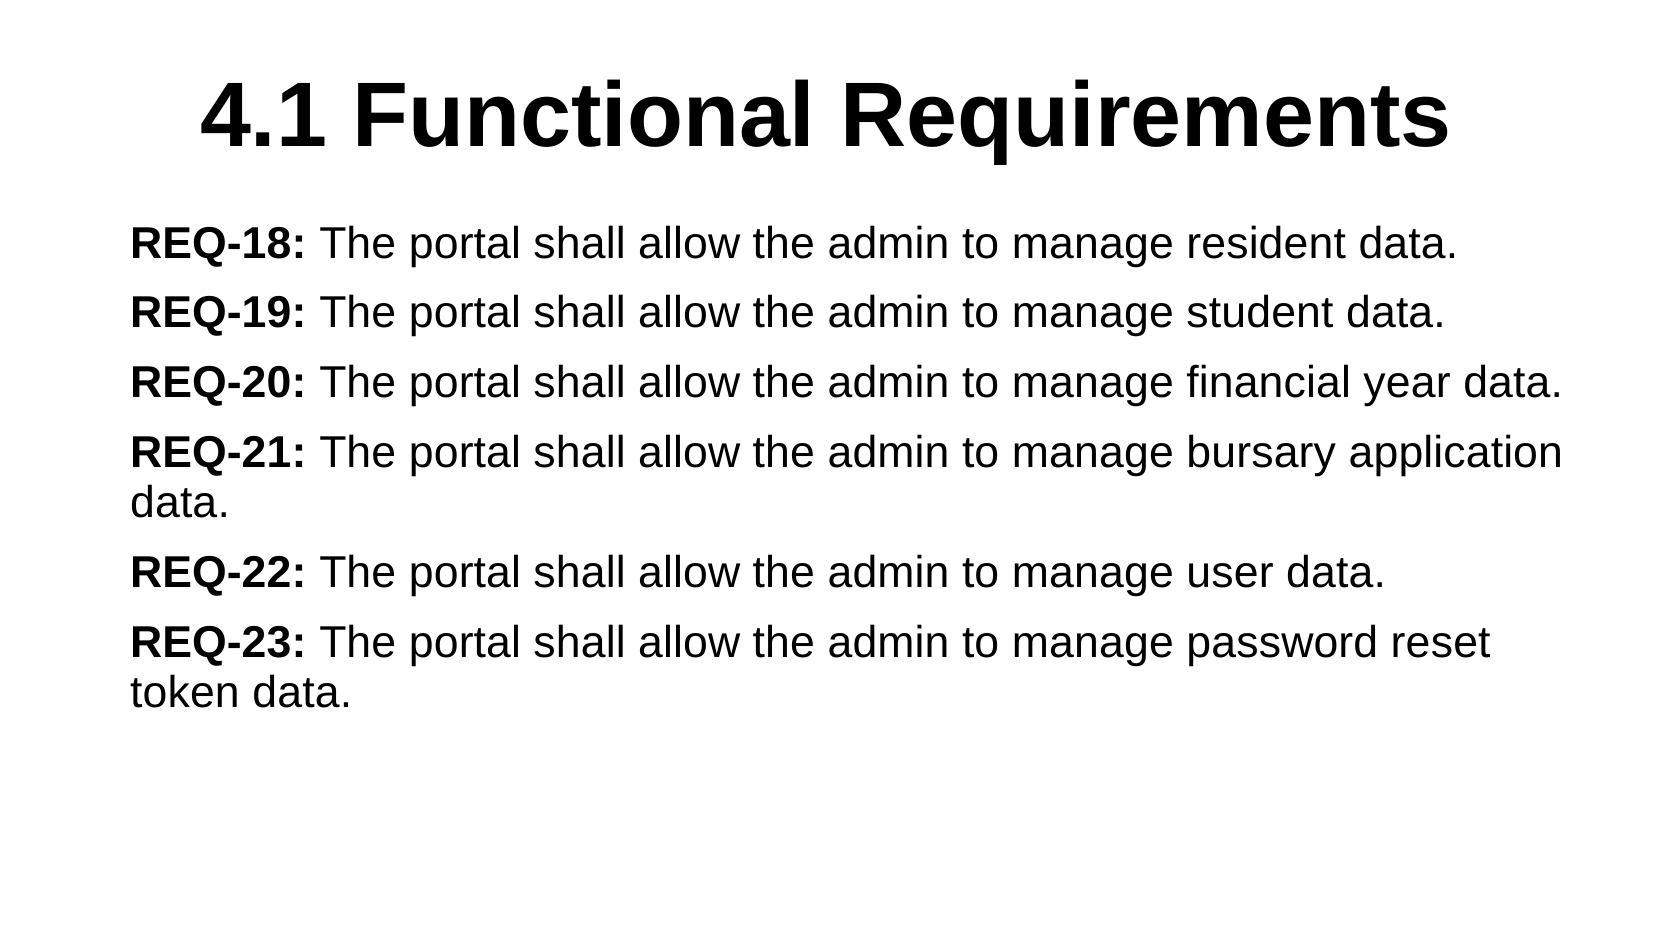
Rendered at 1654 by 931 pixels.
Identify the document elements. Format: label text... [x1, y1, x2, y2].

list REQ-18: The portal shall allow the admin to manage resident data. REQ-19: The portal shall allow the admin to manage student data. REQ-20: The portal shall allow the admin to manage financial year data. REQ-21: The portal shall allow the admin to manage bursary application data. REQ-22: The portal shall allow the admin to manage user data. REQ-23: The portal shall allow the admin to manage password reset token data. [82, 217, 1571, 758]
title 4.1 Functional Requirements [82, 37, 1571, 193]
